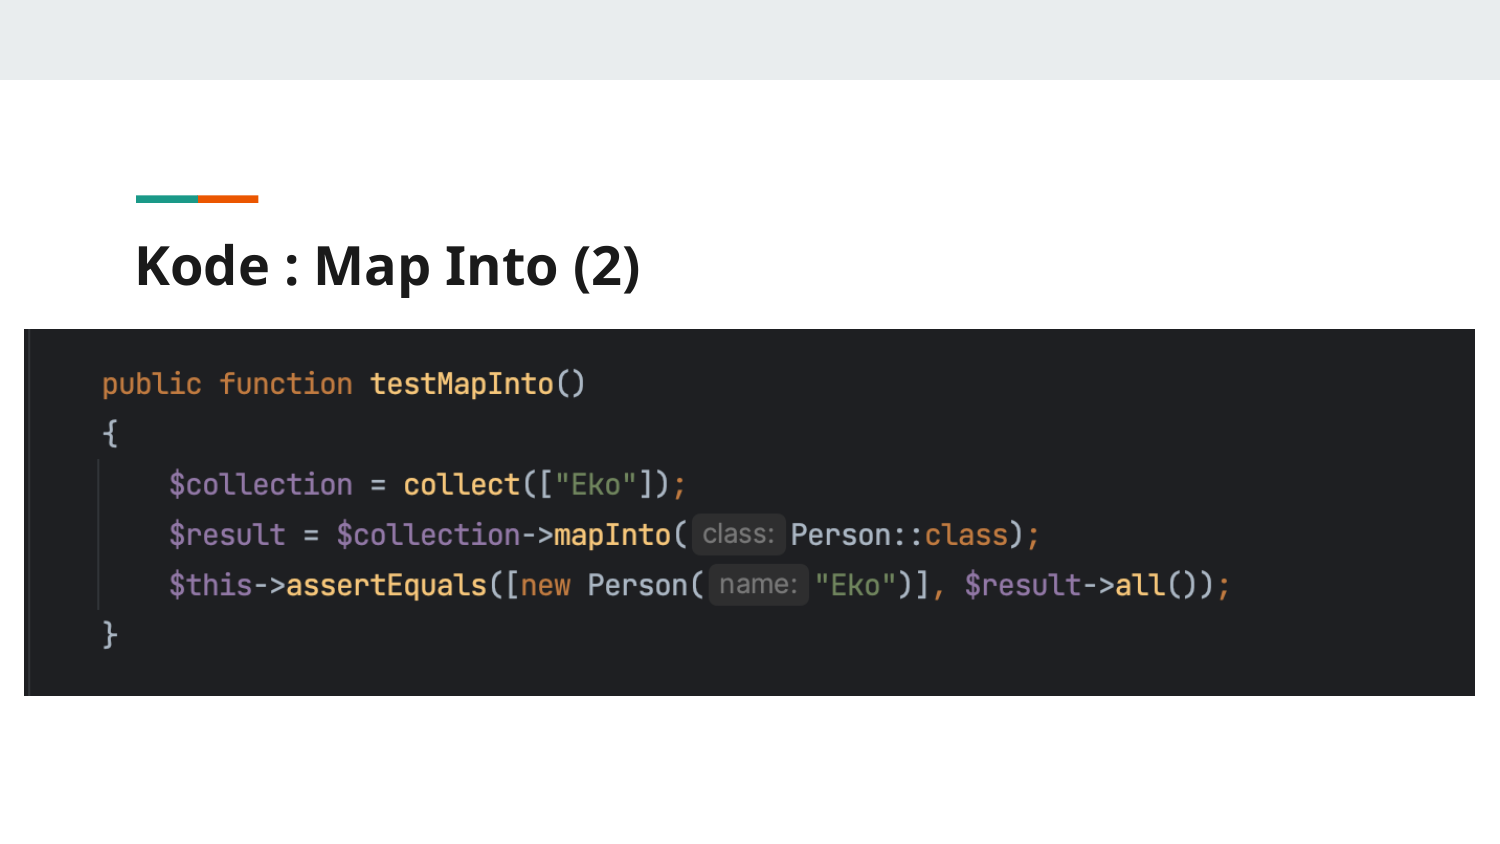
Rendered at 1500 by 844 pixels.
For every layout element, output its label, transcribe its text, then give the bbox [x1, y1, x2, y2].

title Kode : Map Into (2) [119, 216, 1381, 305]
picture [24, 329, 1475, 696]
